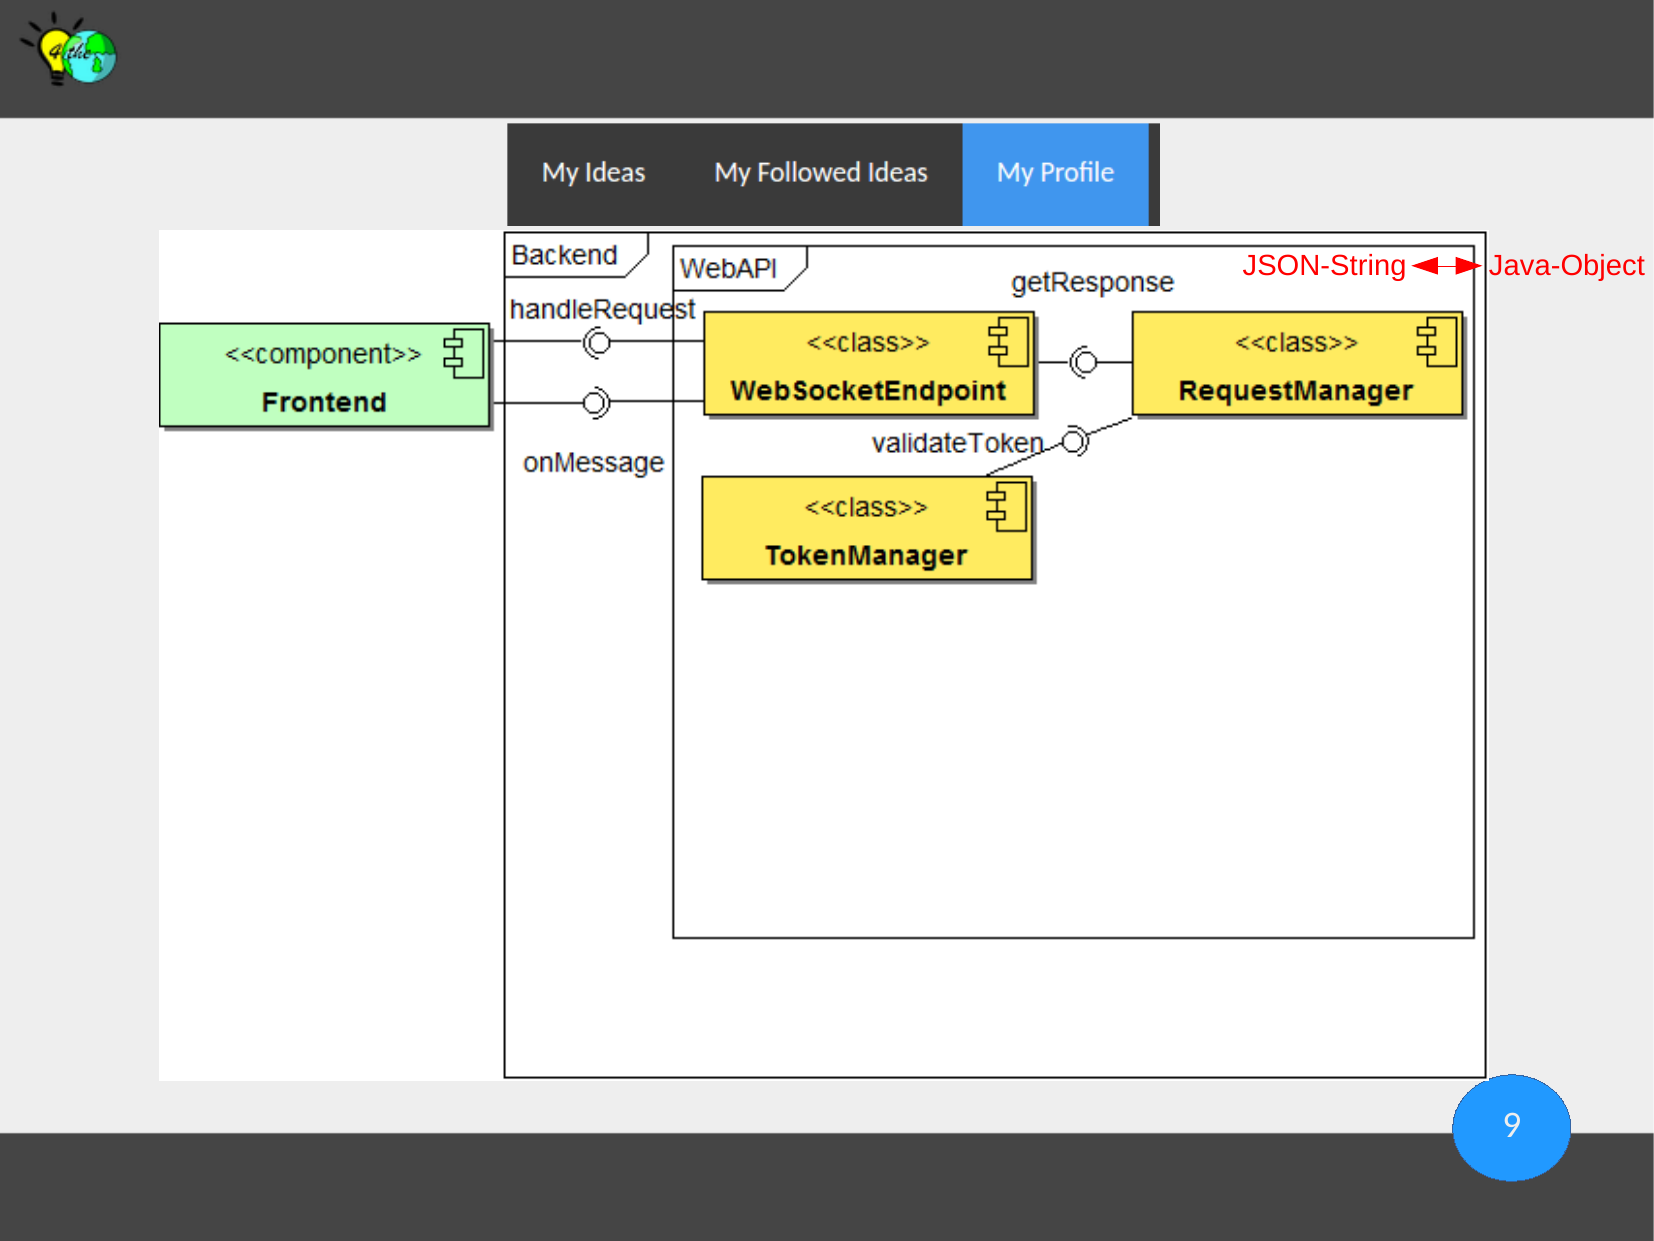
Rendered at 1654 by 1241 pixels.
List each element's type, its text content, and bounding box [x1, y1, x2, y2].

text_box JSON-String Java-Object [1227, 241, 1654, 341]
picture [0, 0, 1654, 1241]
